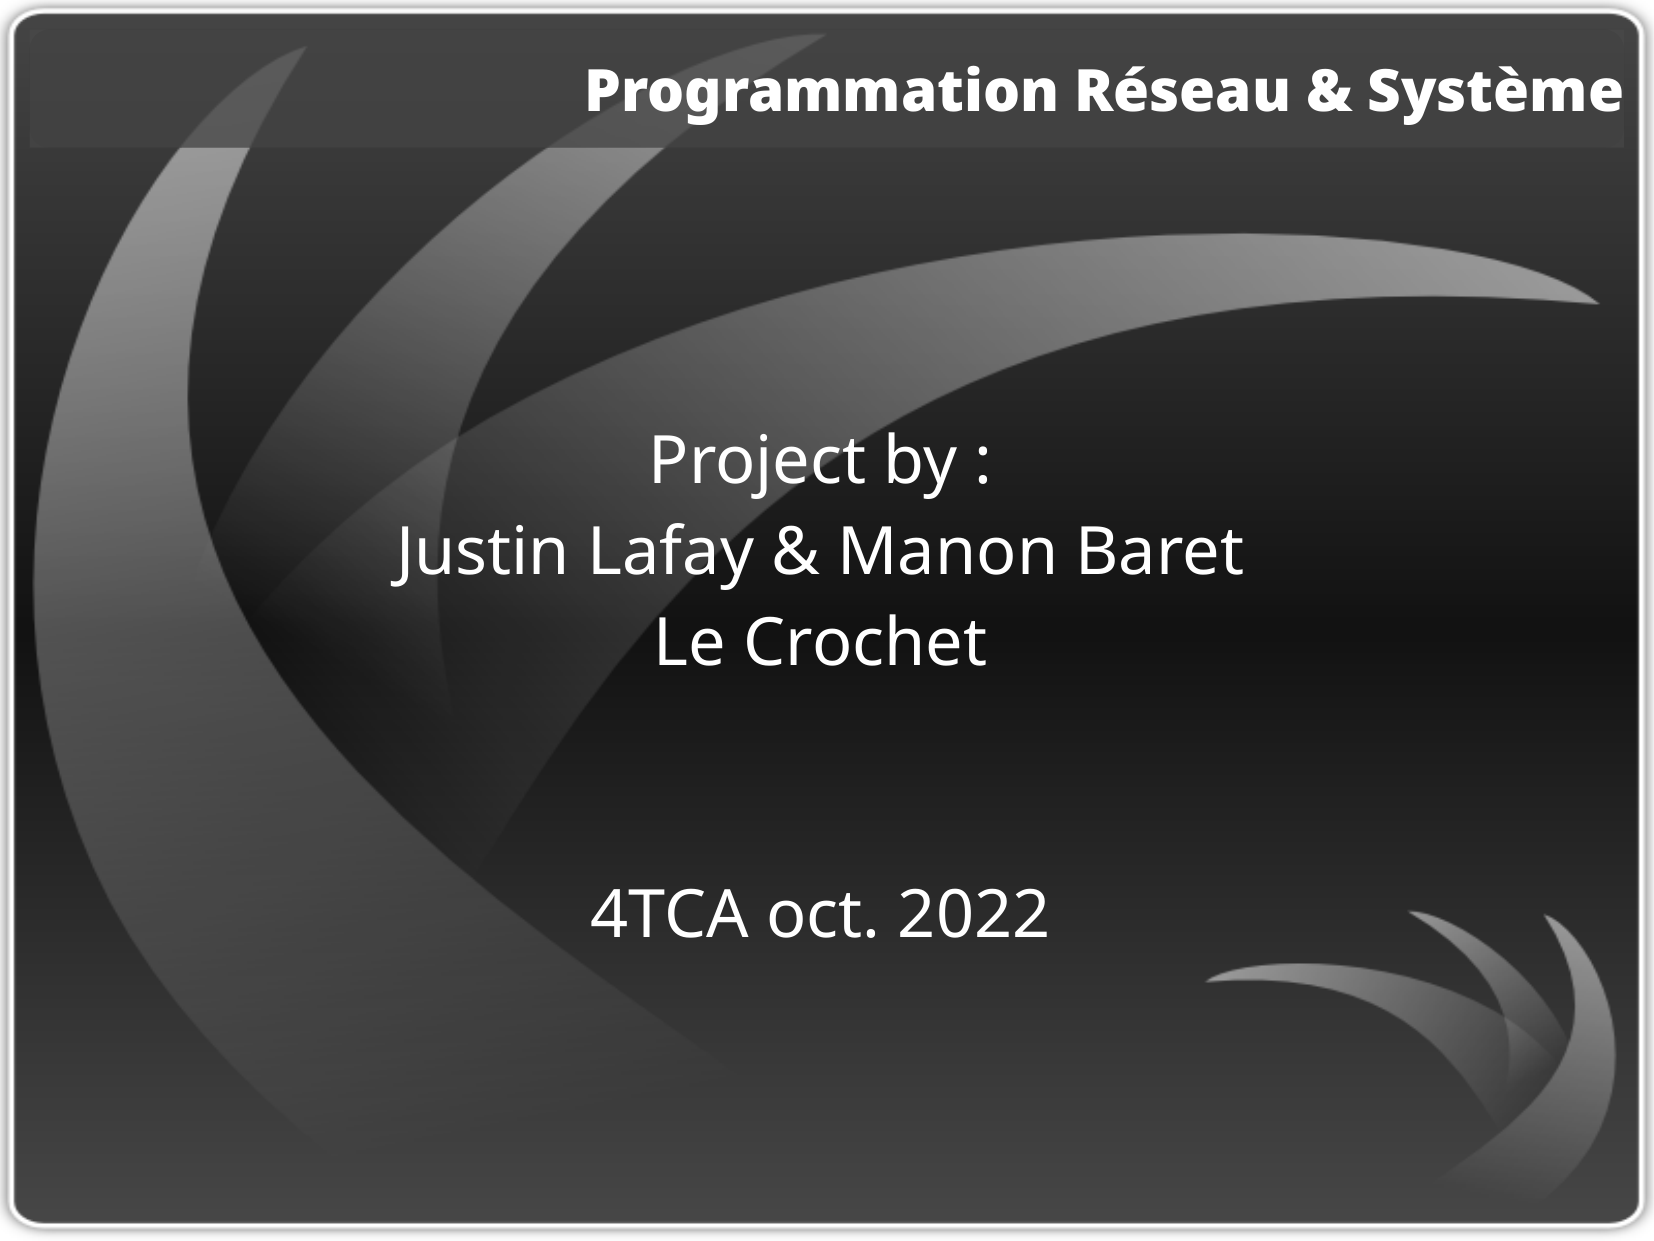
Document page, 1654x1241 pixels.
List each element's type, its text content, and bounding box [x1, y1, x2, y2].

subtitle Project by : Justin Lafay & Manon Baret Le Crochet 4TCA oct. 2022 [76, 324, 1565, 1045]
picture [0, 0, 1654, 1241]
title Programmation Réseau & Système [29, 29, 1625, 148]
